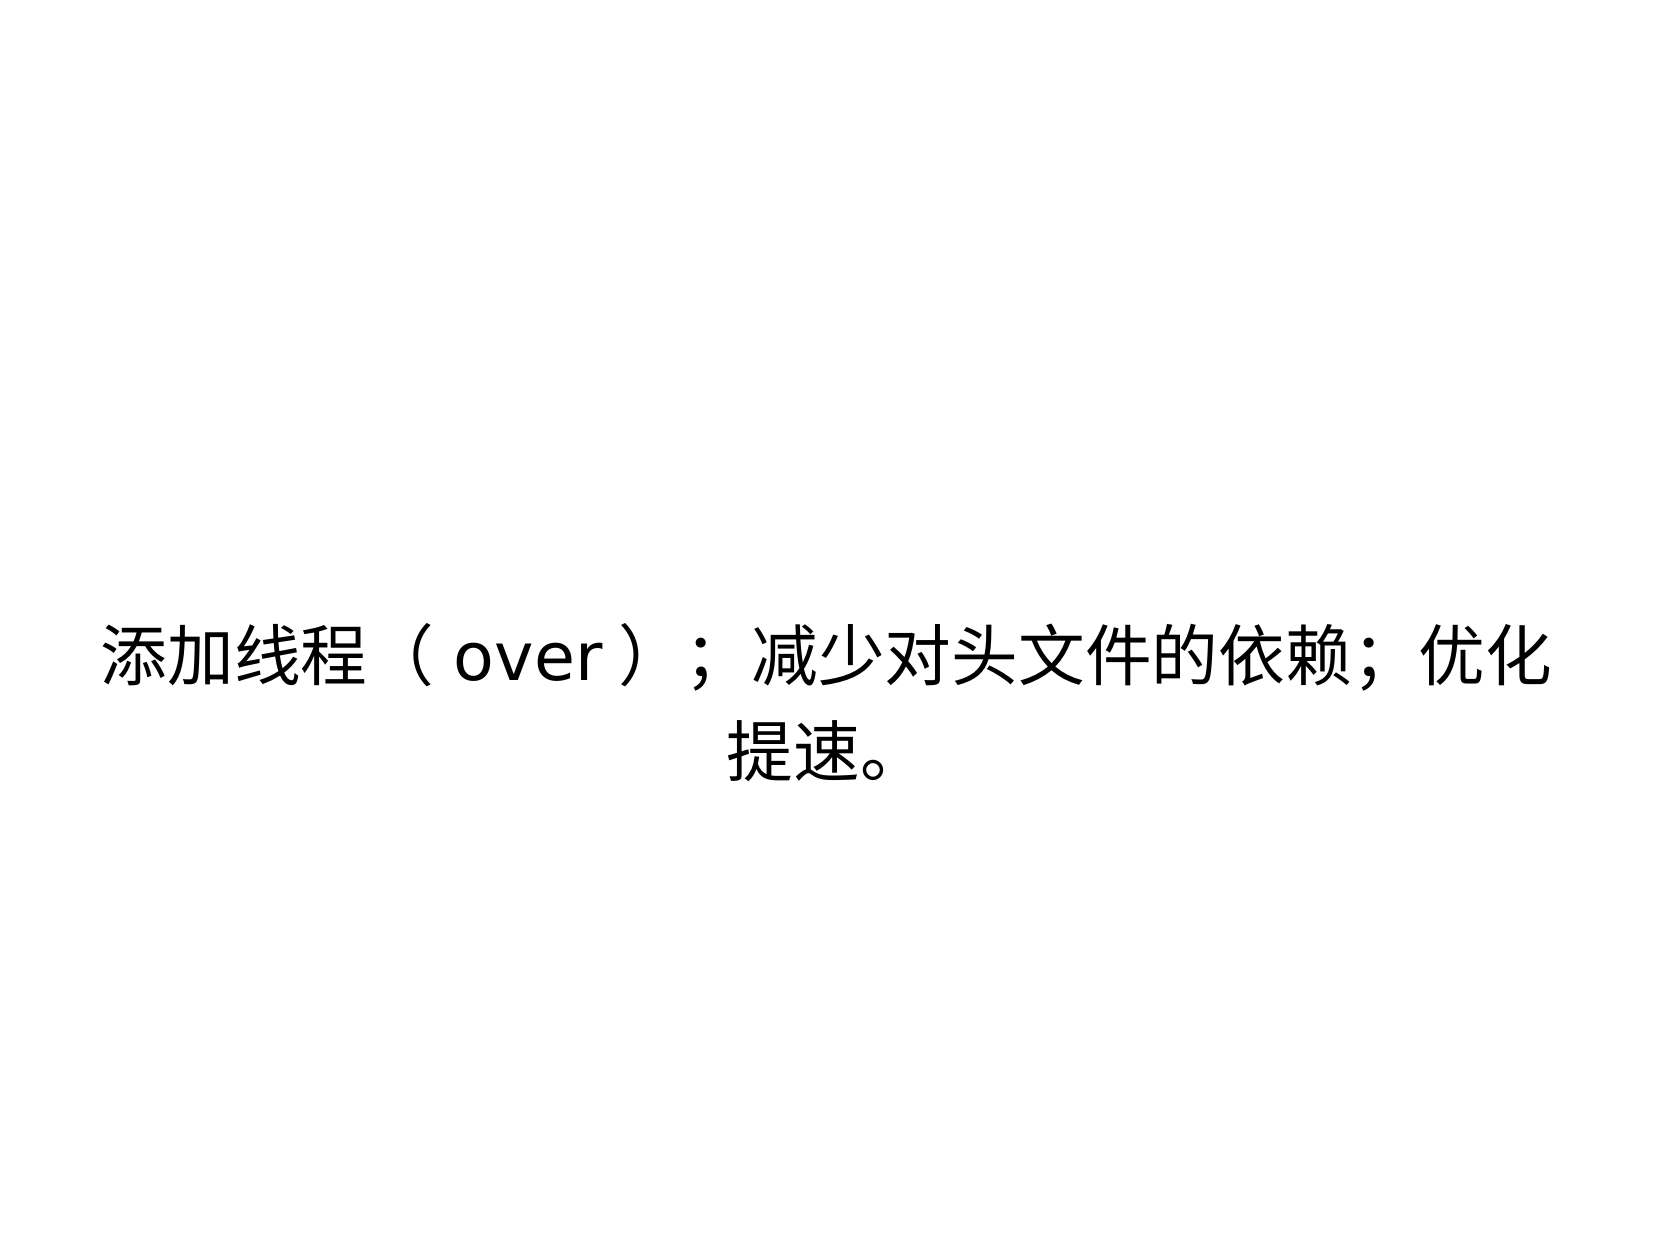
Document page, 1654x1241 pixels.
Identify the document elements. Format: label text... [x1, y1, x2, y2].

subtitle 添加线程（over）；减少对头文件的依赖；优化提速。 [82, 297, 1571, 1102]
